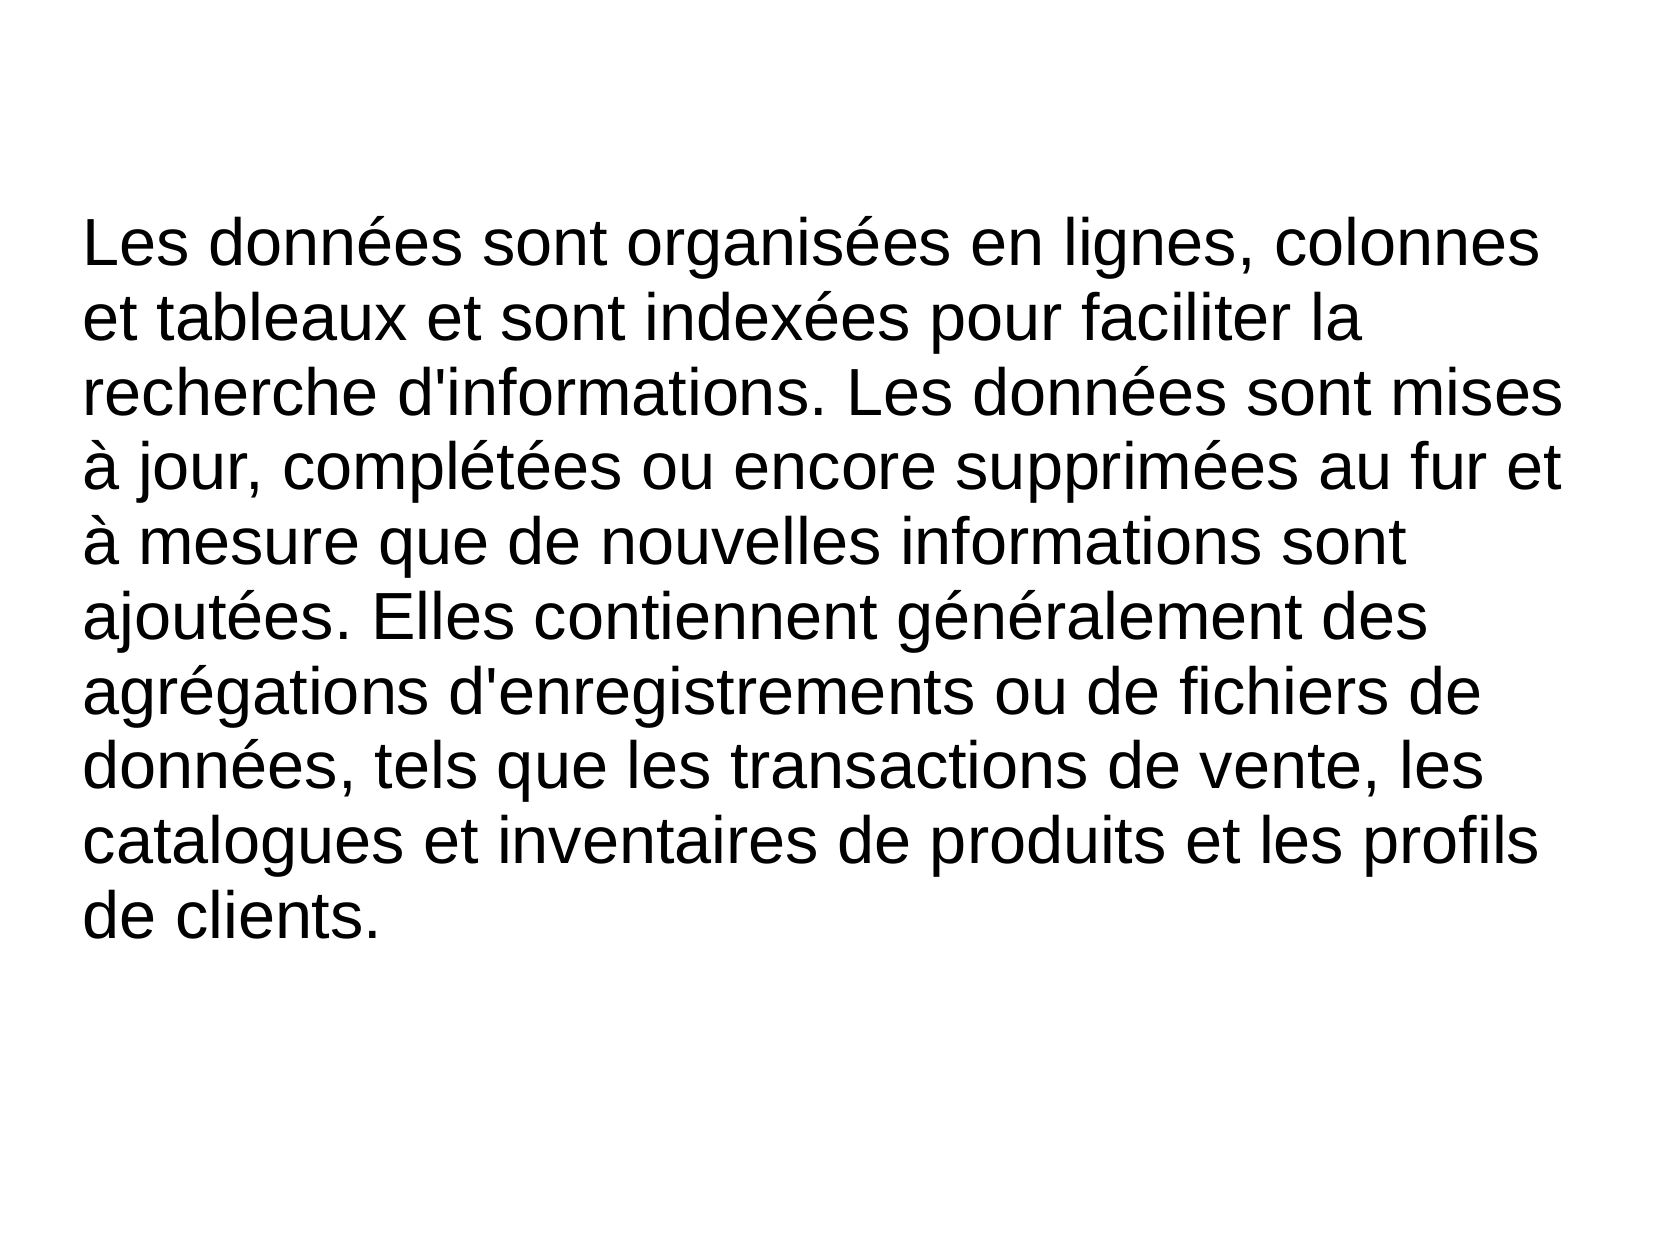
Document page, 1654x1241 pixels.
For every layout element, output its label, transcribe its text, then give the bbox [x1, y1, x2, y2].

subtitle Les données sont organisées en lignes, colonnes et tableaux et sont indexées pour faciliter la recherche d'informations. Les données sont mises à jour, complétées ou encore supprimées au fur et à mesure que de nouvelles informations sont ajoutées. Elles contiennent généralement des agrégations d'enregistrements ou de fichiers de données, tels que les transactions de vente, les catalogues et inventaires de produits et les profils de clients. [82, 49, 1571, 1109]
